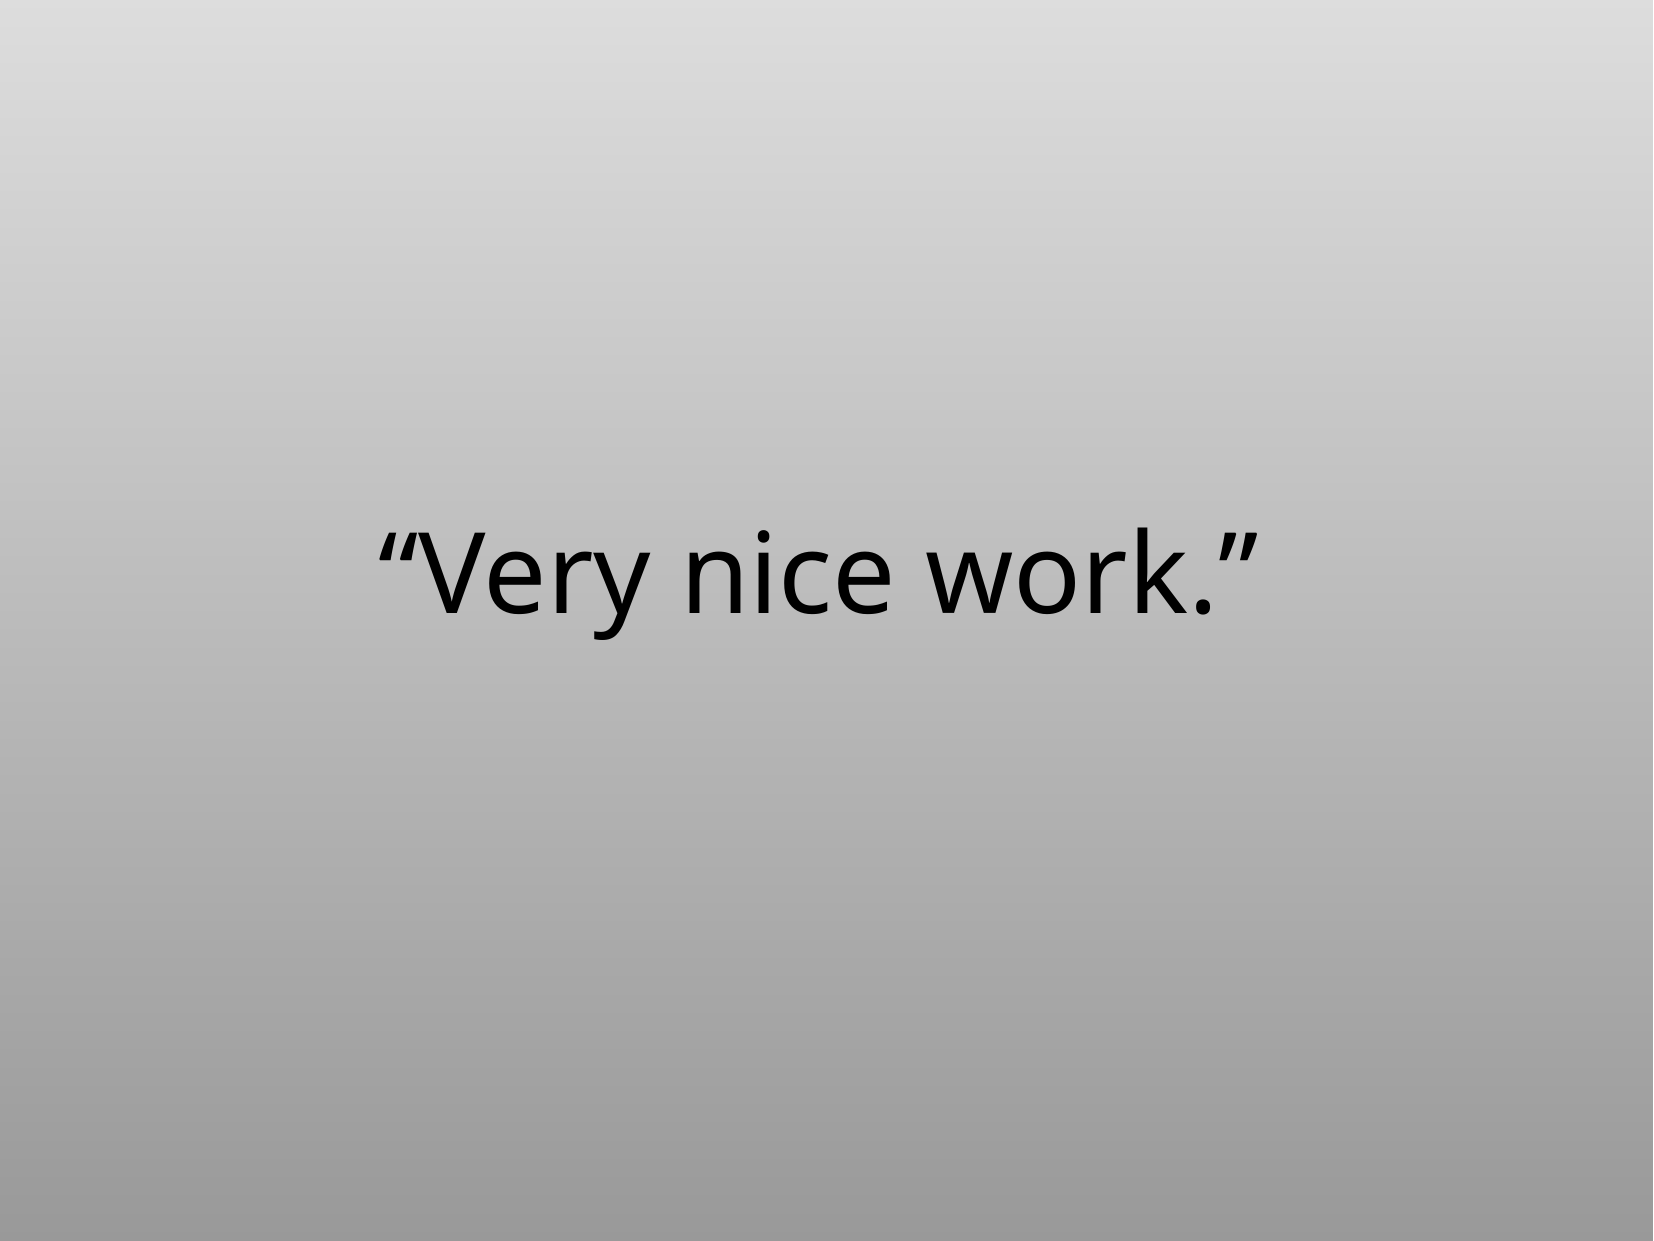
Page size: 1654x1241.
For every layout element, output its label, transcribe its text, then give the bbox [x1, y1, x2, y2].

subtitle “Very nice work.” [75, 90, 1563, 1051]
